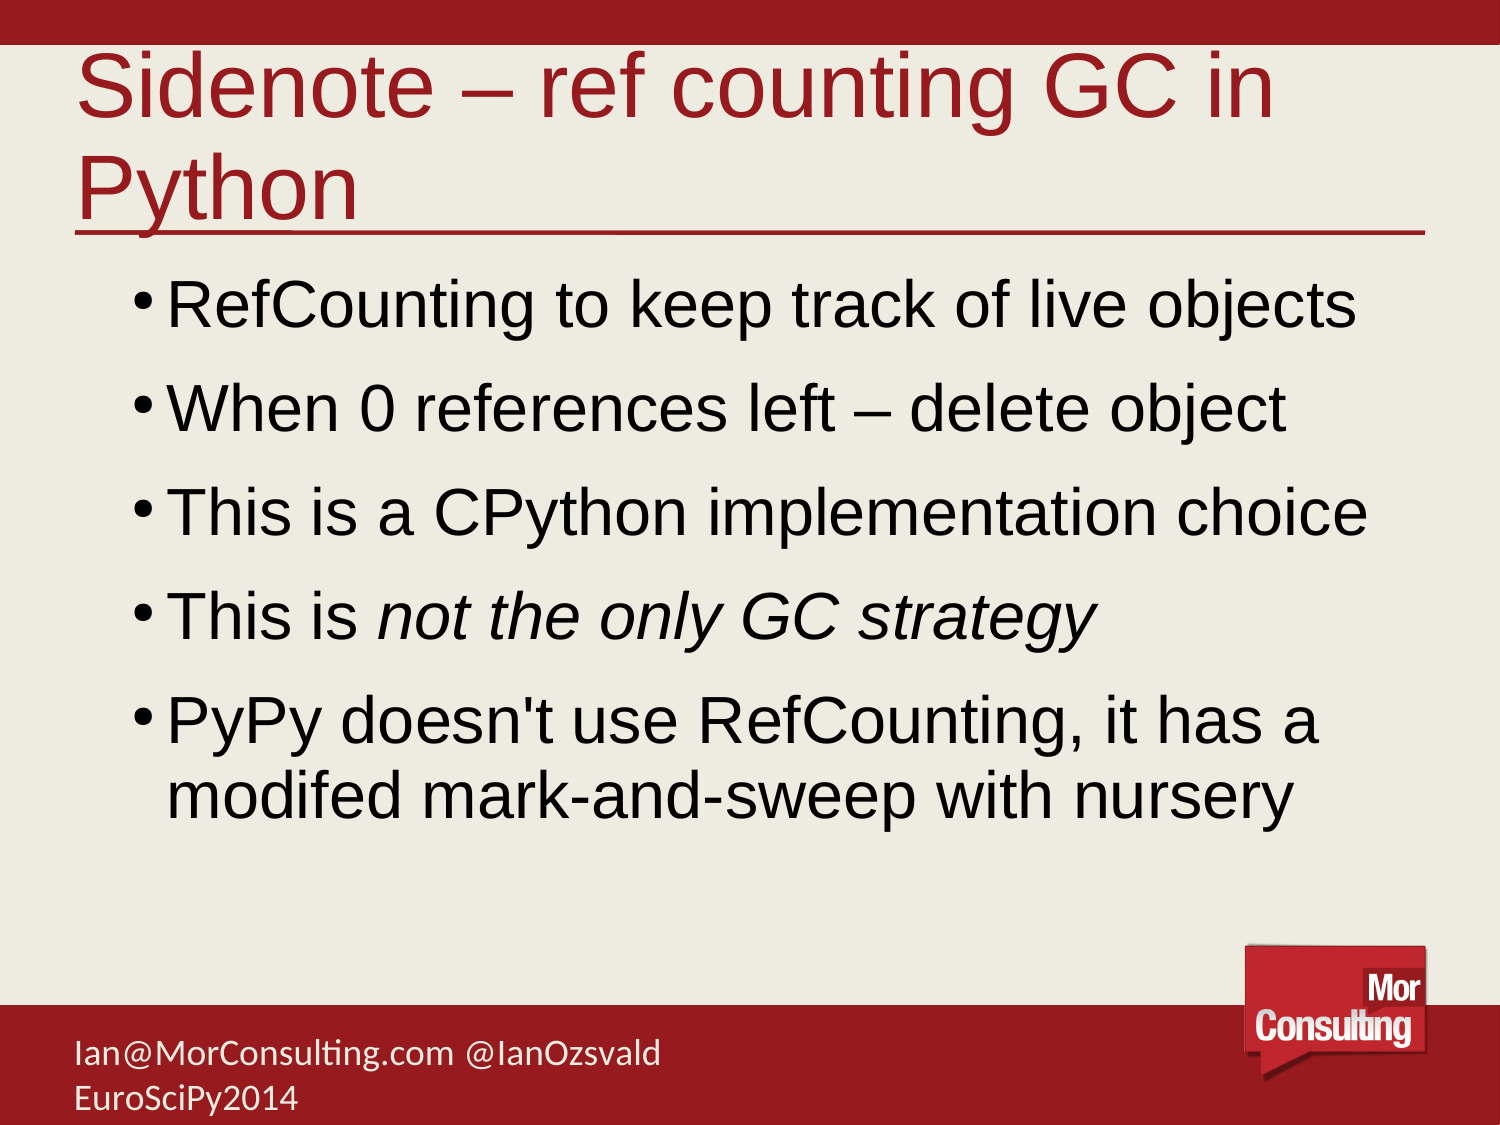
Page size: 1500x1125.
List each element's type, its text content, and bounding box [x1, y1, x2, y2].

list RefCounting to keep track of live objects When 0 references left – delete object This is a CPython implementation choice This is not the only GC strategy PyPy doesn't use RefCounting, it has a modifed mark-and-sweep with nursery [75, 263, 1395, 916]
picture [1230, 935, 1438, 1089]
title Sidenote – ref counting GC in Python [74, 36, 1425, 241]
